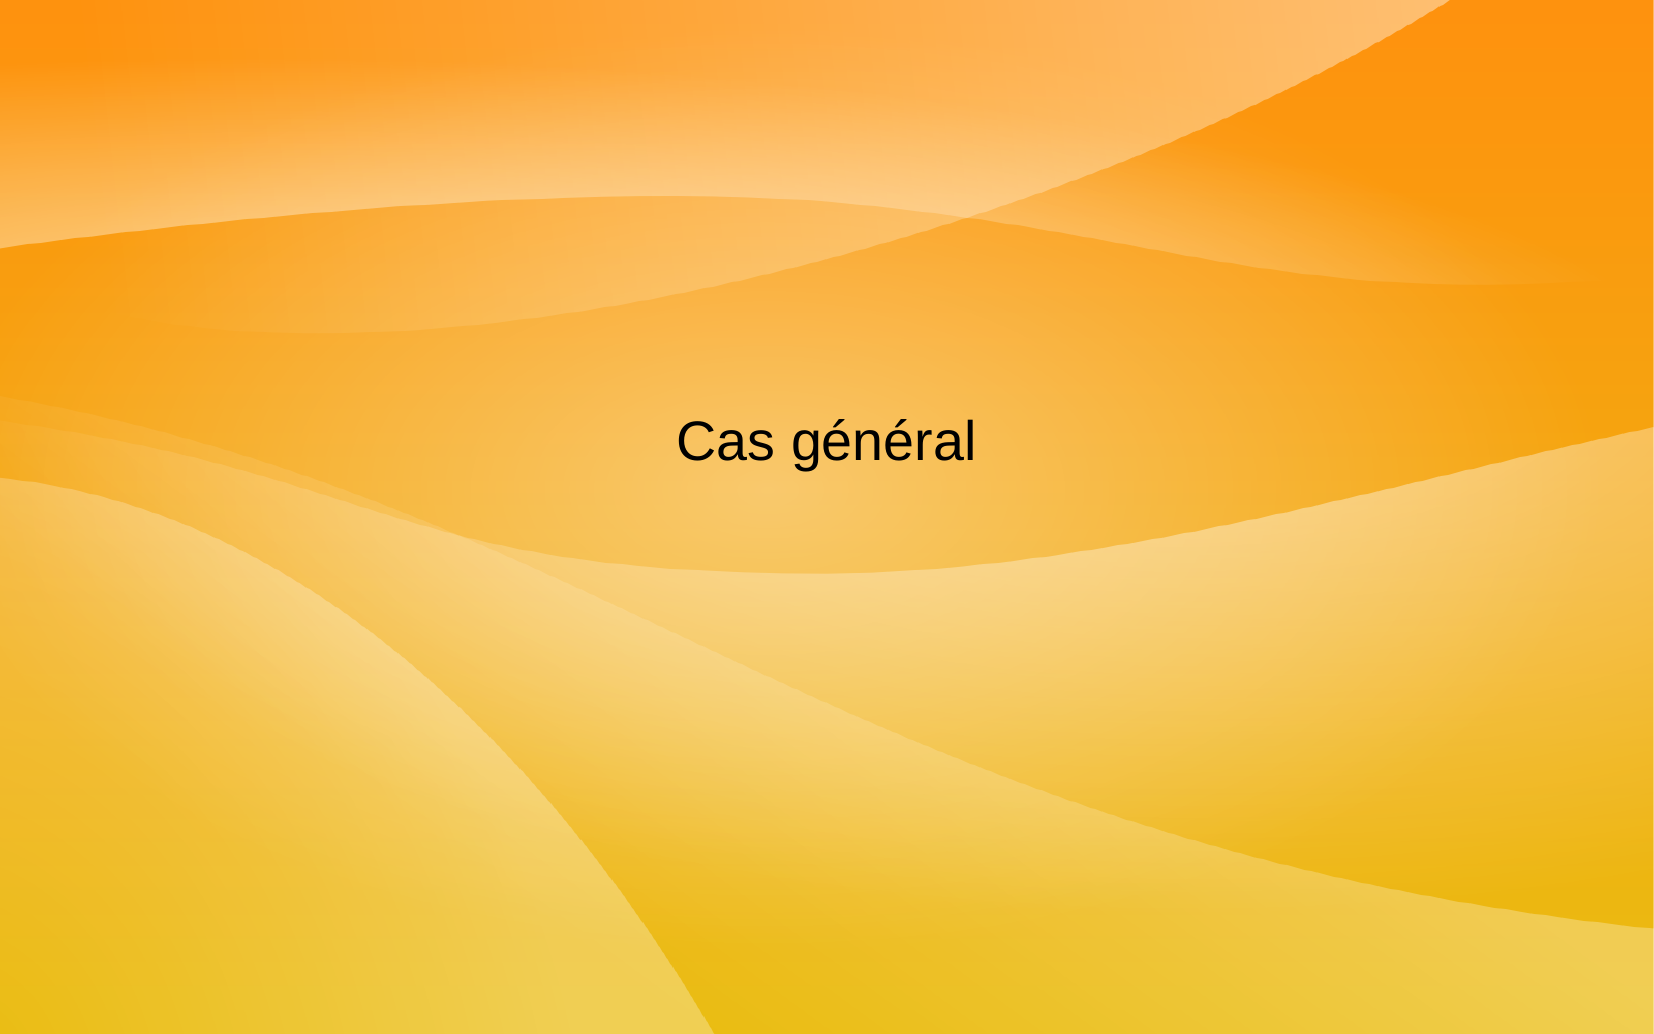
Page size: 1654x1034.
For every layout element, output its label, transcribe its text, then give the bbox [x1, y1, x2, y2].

picture [0, 0, 1654, 1034]
subtitle Cas général [82, 41, 1571, 842]
